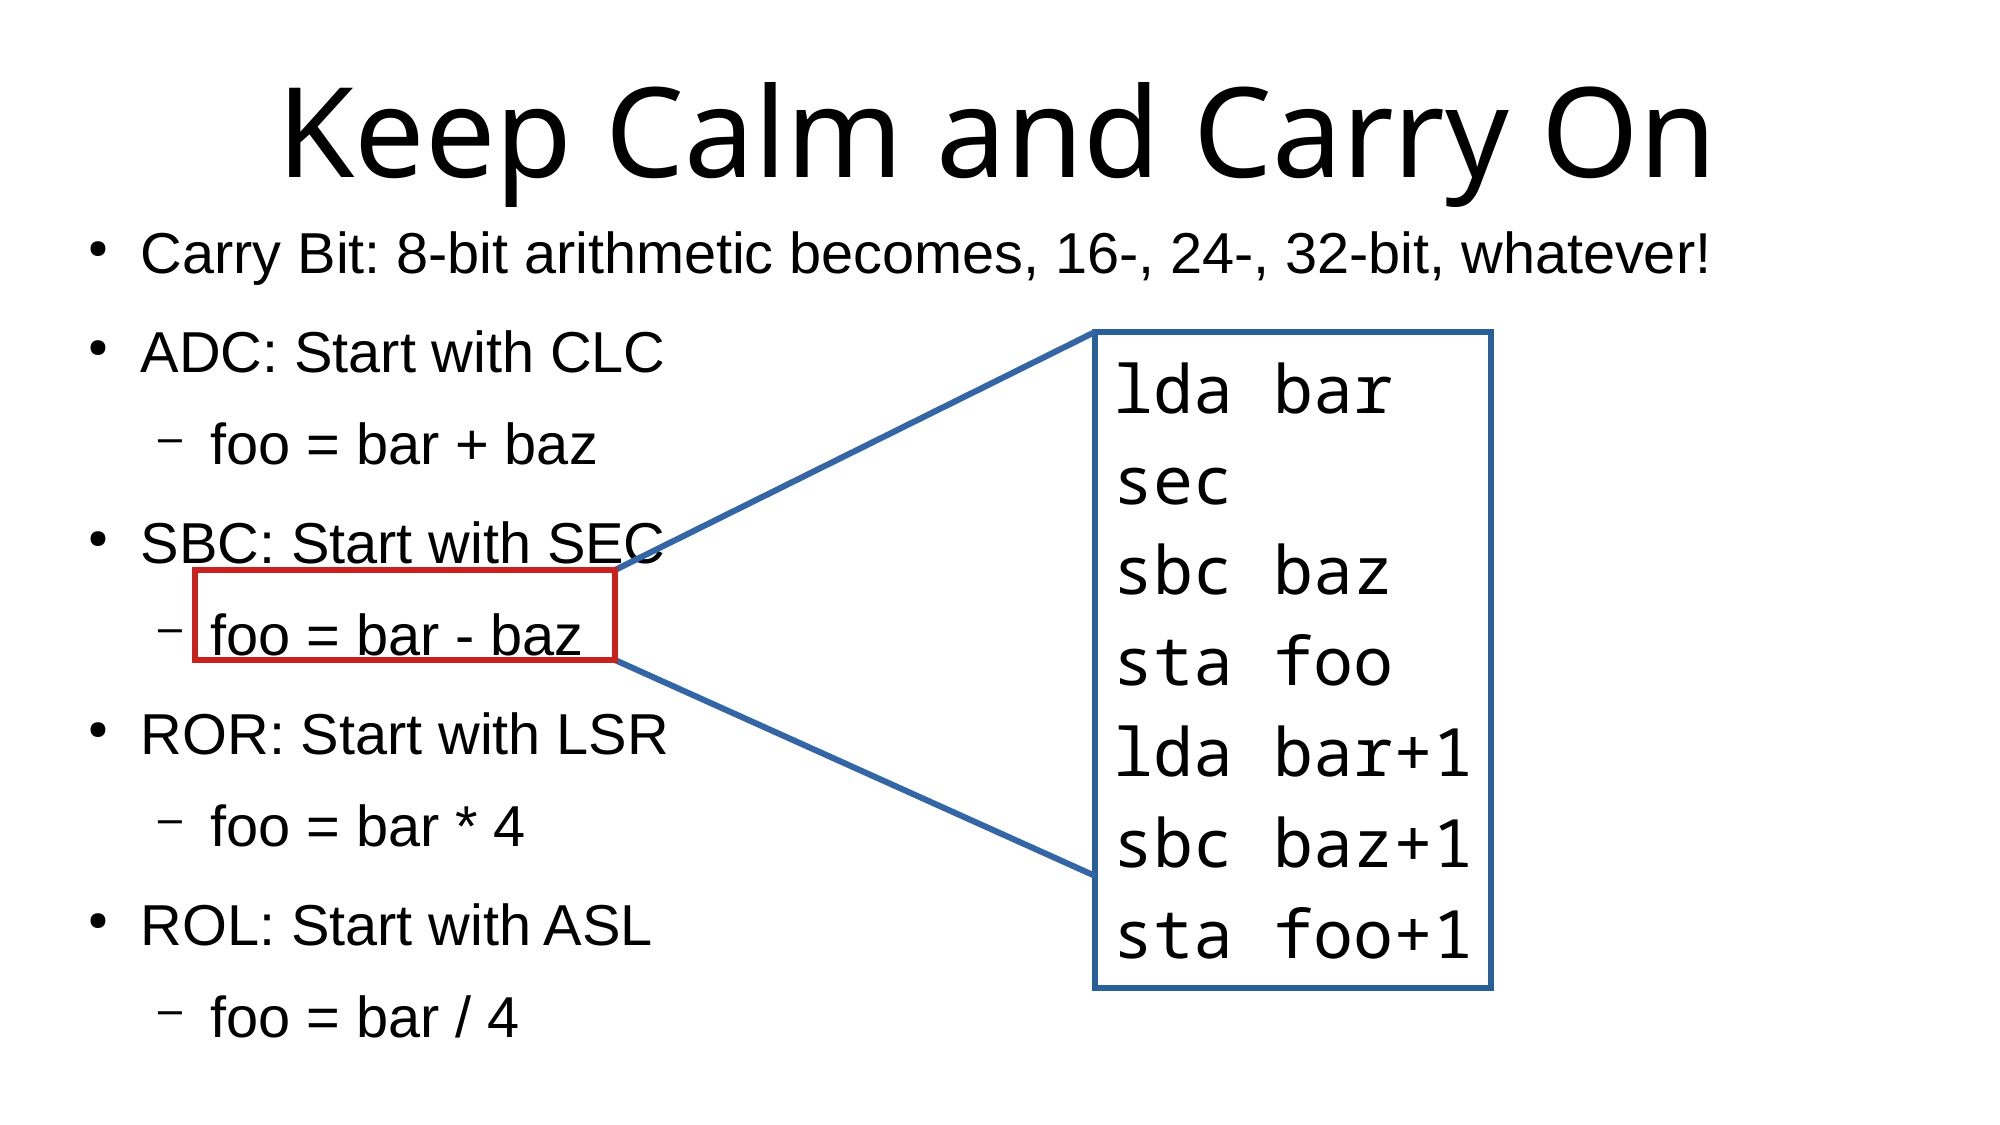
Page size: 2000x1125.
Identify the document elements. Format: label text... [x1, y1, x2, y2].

text_box lda bar sec sbc baz sta foo lda bar+1 sbc baz+1 sta foo+1 [1095, 331, 1492, 877]
title Keep Calm and Carry On [30, 59, 1966, 215]
list Carry Bit: 8-bit arithmetic becomes, 16-, 24-, 32-bit, whatever! ADC: Start with CLC foo = bar + baz SBC: Start with SEC foo = bar - baz ROR: Start with LSR foo = bar * 4 ROL: Start with ASL foo = bar / 4 [55, 215, 1963, 1063]
